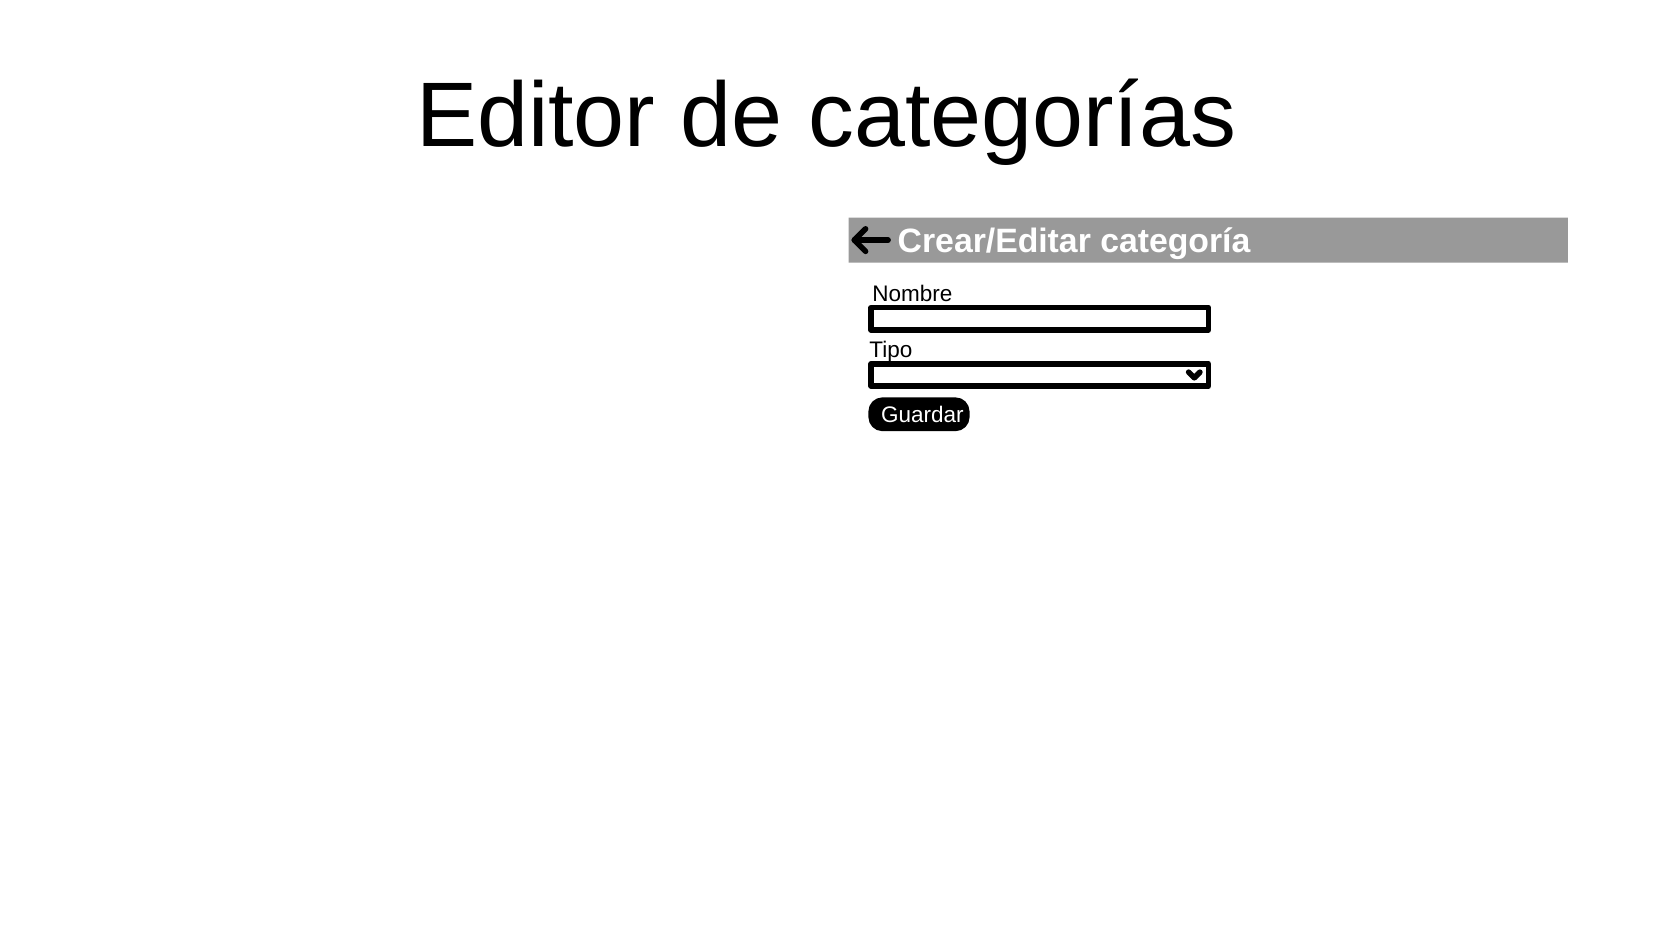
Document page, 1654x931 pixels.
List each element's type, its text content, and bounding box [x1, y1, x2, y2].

title Editor de categorías [82, 37, 1571, 193]
picture [848, 217, 1568, 758]
